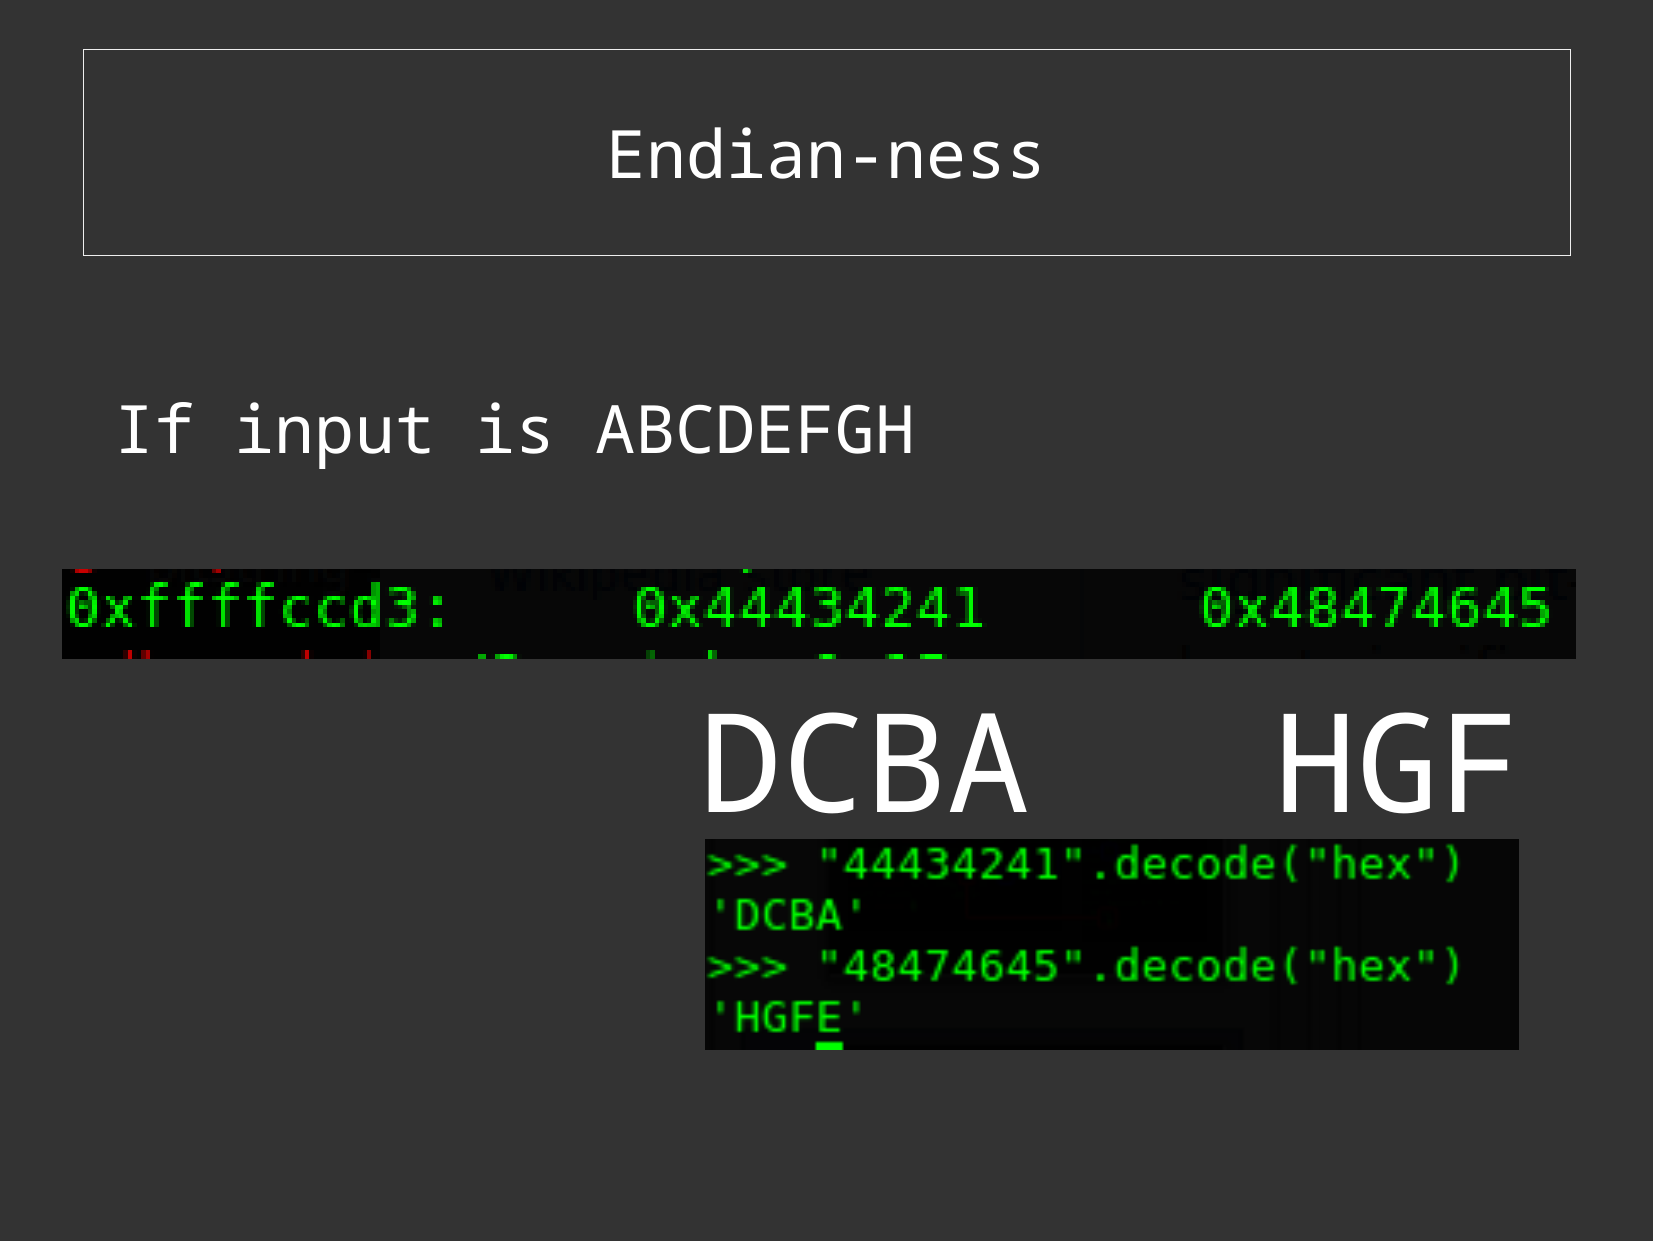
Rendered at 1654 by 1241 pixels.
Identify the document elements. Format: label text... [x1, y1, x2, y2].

picture [705, 839, 1519, 1051]
text_box DCBA [685, 658, 991, 811]
text_box Endian-ness [83, 49, 1571, 256]
text_box HGFE [1260, 658, 1565, 811]
text_box If input is ABCDEFGH [100, 375, 934, 457]
picture [62, 569, 1576, 659]
